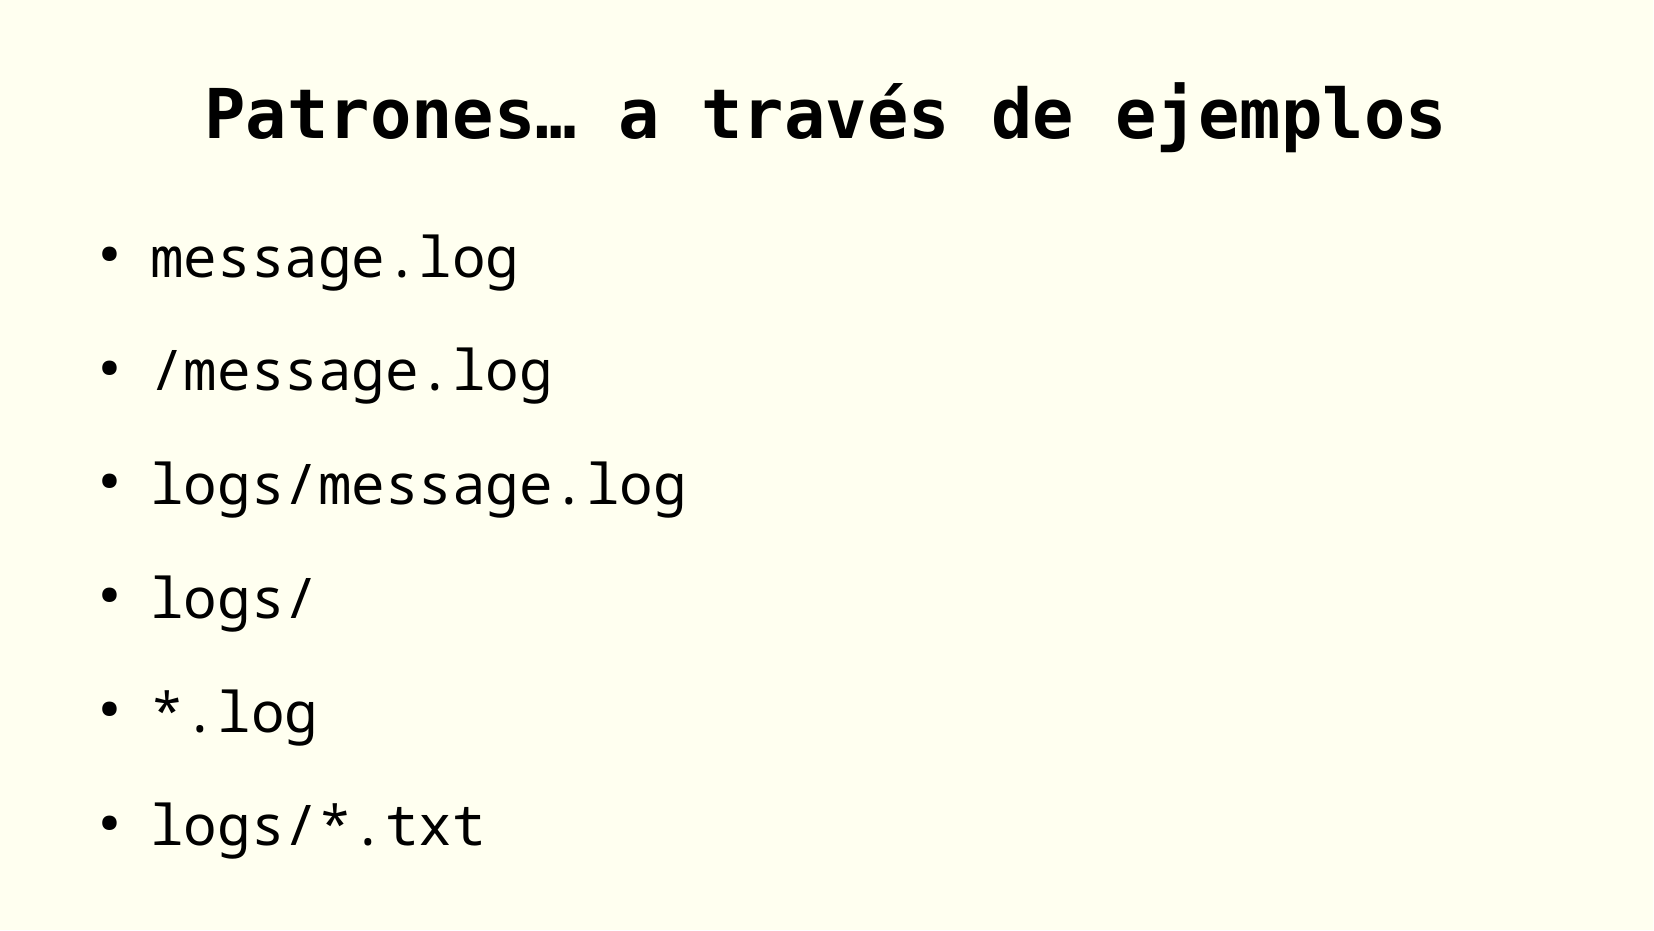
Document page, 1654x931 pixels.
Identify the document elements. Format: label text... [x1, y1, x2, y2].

list message.log /message.log logs/message.log logs/ *.log logs/*.txt [82, 217, 1571, 866]
title Patrones… a través de ejemplos [82, 37, 1571, 193]
